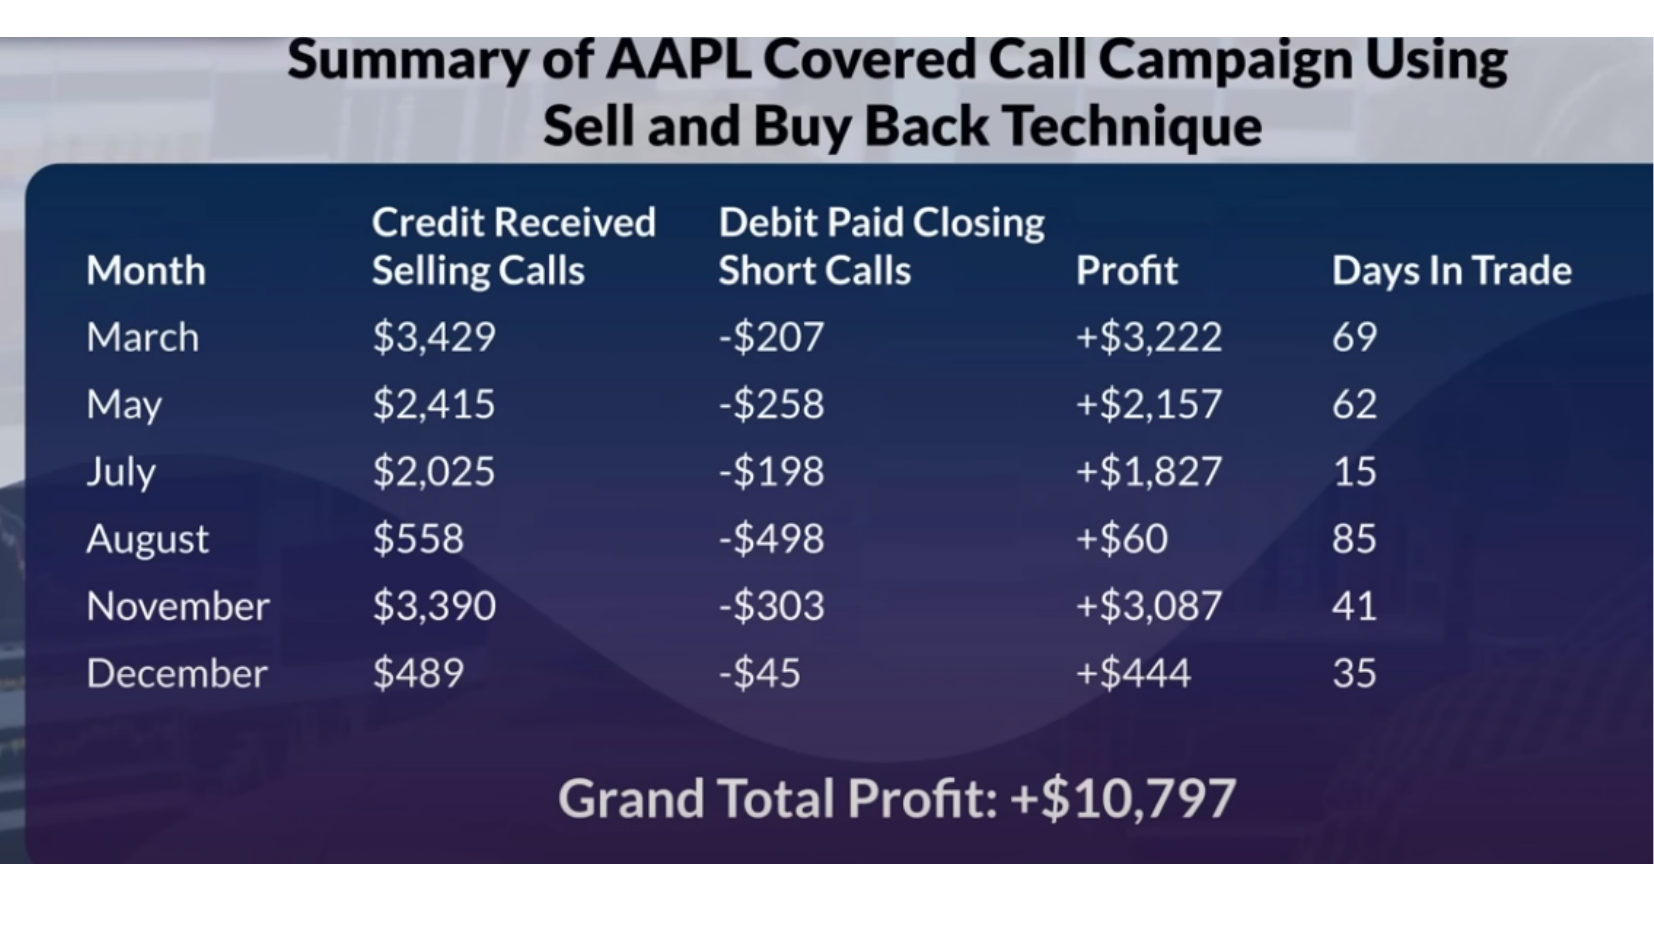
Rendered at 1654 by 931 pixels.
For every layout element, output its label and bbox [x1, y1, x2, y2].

picture [0, 37, 1654, 864]
